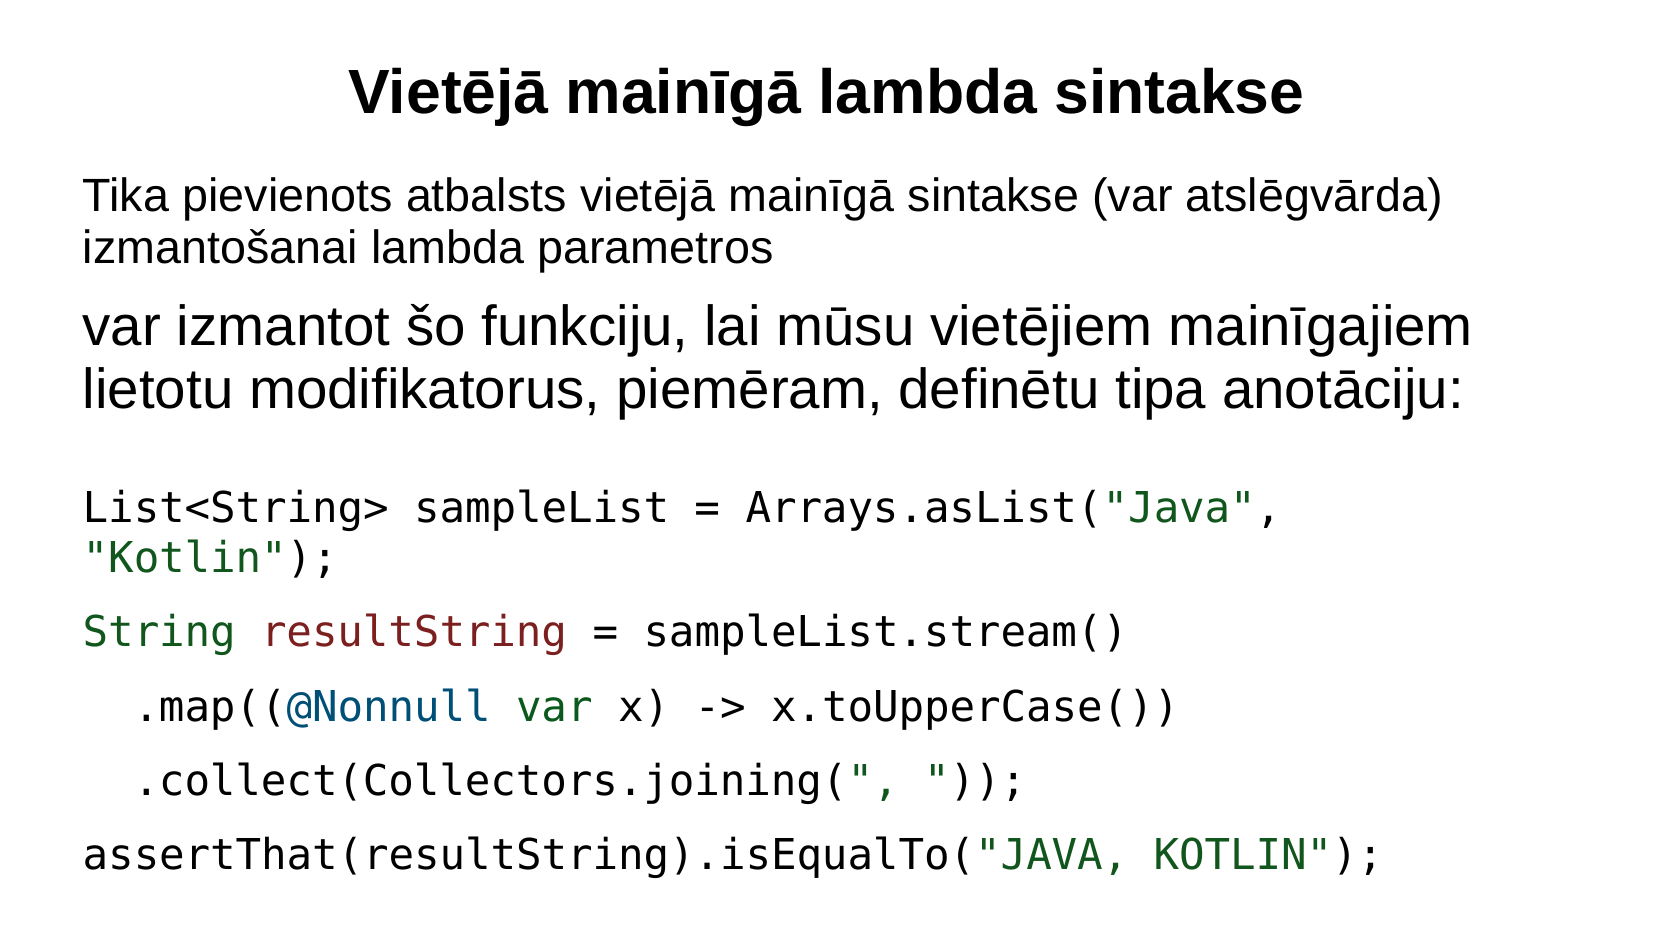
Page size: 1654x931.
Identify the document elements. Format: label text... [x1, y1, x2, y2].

list Tika pievienots atbalsts vietējā mainīgā sintakse (var atslēgvārda) izmantošanai lambda parametros var izmantot šo funkciju, lai mūsu vietējiem mainīgajiem lietotu modifikatorus, piemēram, definētu tipa anotāciju: List<String> sampleList = Arrays.asList("Java", "Kotlin"); String resultString = sampleList.stream() .map((@Nonnull var x) -> x.toUpperCase()) .collect(Collectors.joining(", ")); assertThat(resultString).isEqualTo("JAVA, KOTLIN"); [82, 168, 1538, 889]
title Vietējā mainīgā lambda sintakse [82, 6, 1571, 177]
